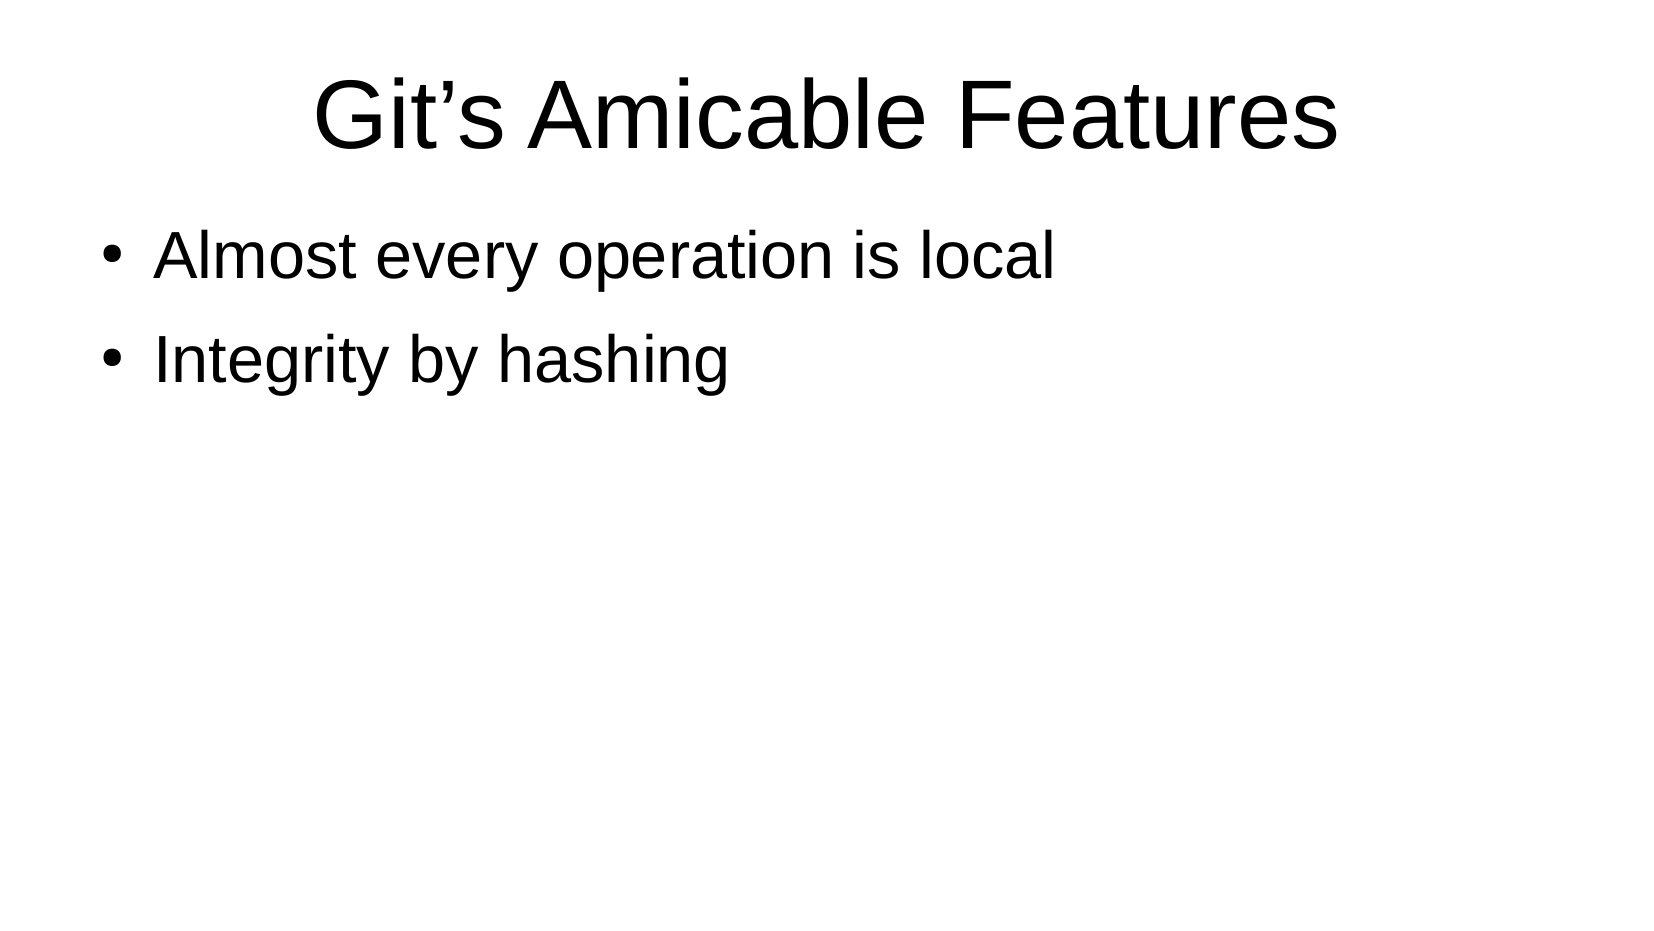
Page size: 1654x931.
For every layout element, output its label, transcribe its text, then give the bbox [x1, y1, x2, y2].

title Git’s Amicable Features [82, 37, 1571, 193]
list Almost every operation is local Integrity by hashing [82, 217, 1571, 757]
